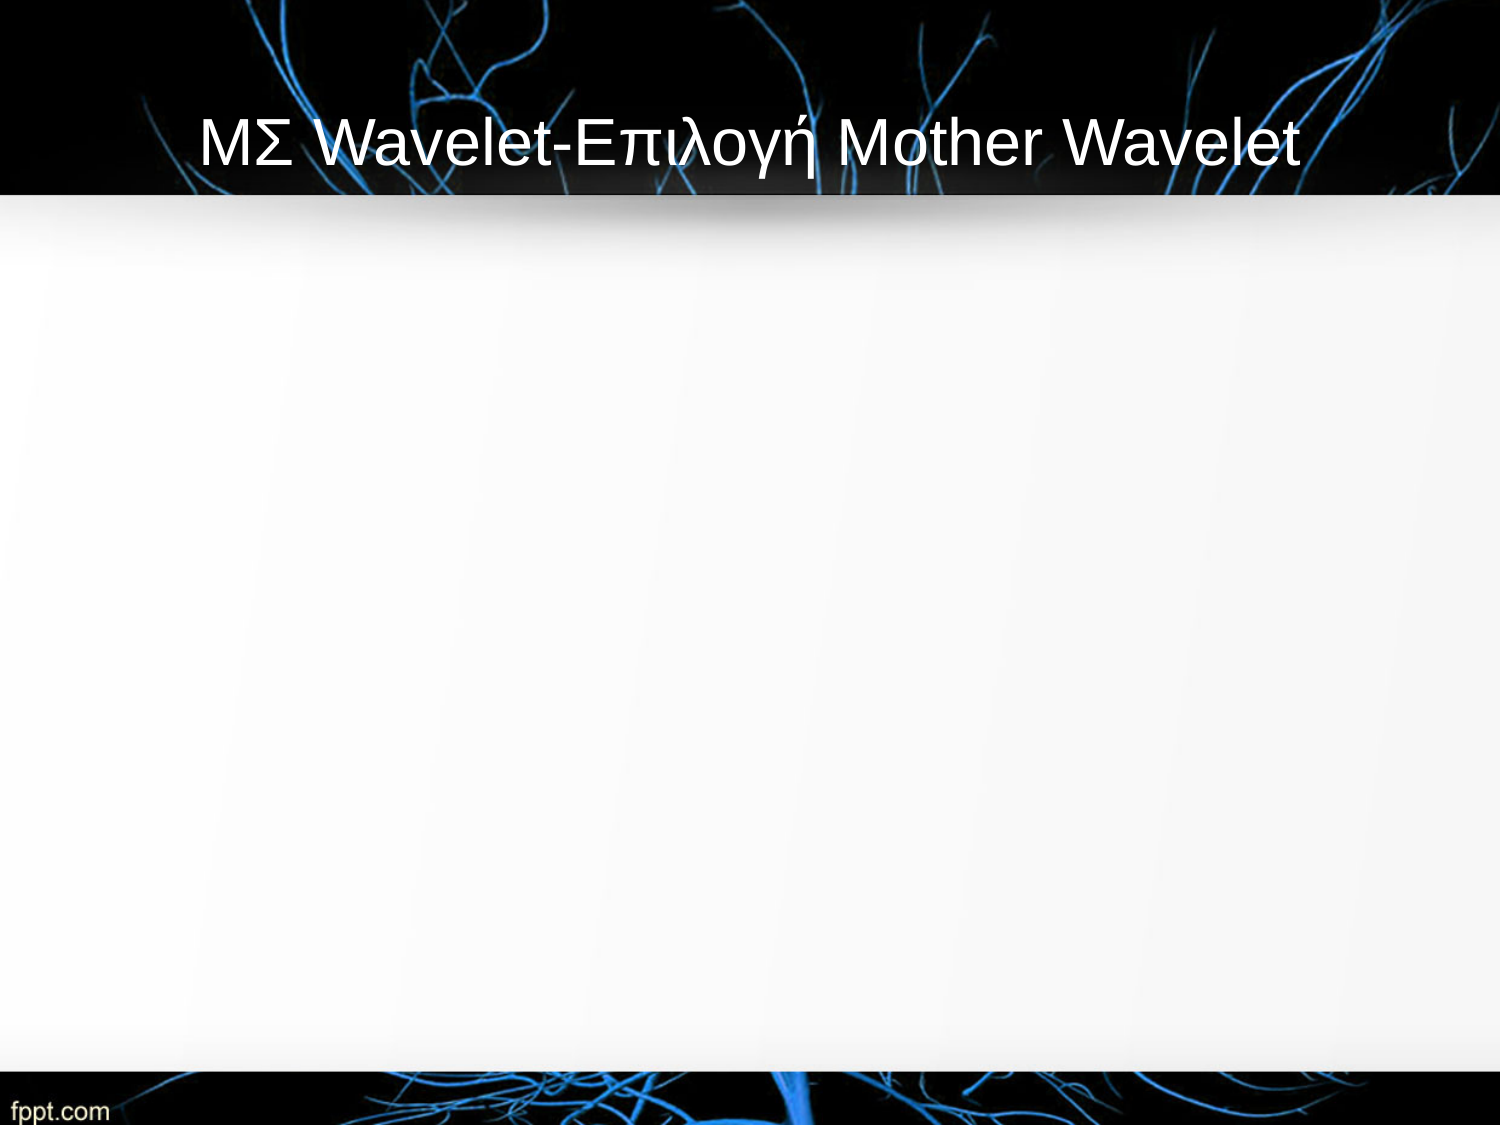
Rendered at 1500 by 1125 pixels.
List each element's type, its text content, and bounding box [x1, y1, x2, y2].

title ΜΣ Wavelet-Επιλογή Mother Wavelet [75, 45, 1425, 233]
picture [0, 0, 1500, 1125]
